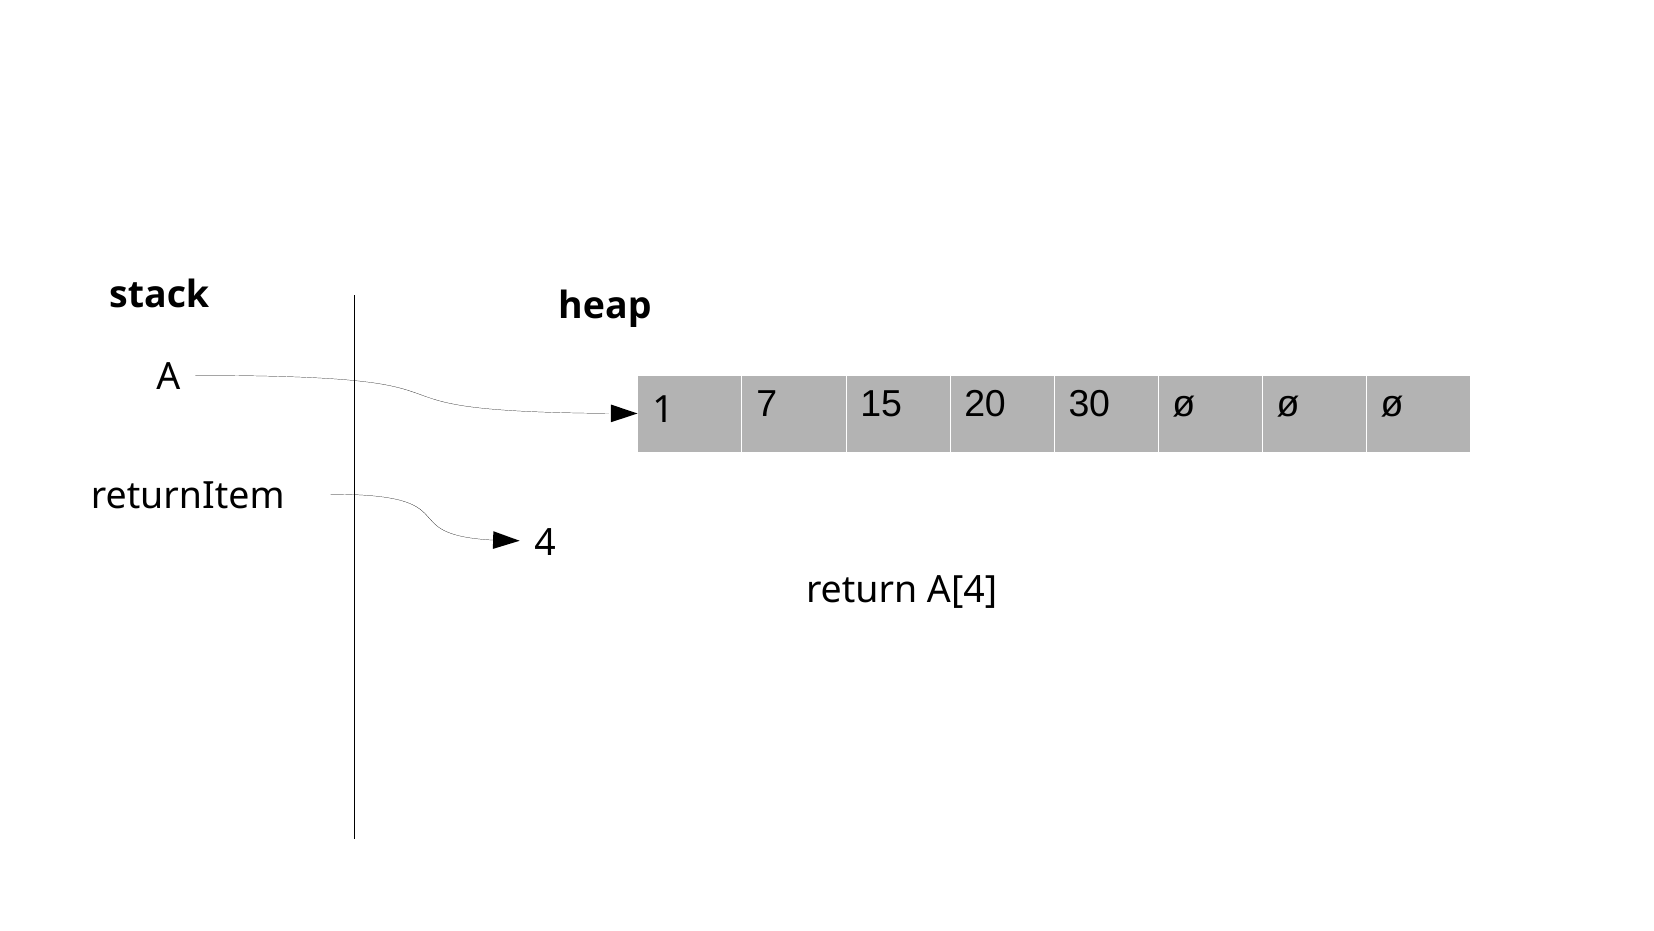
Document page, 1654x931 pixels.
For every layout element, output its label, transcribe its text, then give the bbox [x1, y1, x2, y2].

text_box heap [543, 271, 663, 331]
text_box 4 [519, 507, 572, 567]
table_header 20 [951, 376, 1054, 452]
text_box stack [94, 259, 237, 319]
table_header 7 [742, 376, 846, 452]
text_box returnItem [76, 461, 331, 520]
table_header ø [1159, 376, 1262, 452]
text_box return A[4] [791, 555, 1477, 701]
table_header ø [1367, 376, 1470, 452]
table_header ø [1263, 376, 1366, 452]
table_header 1 [638, 376, 741, 452]
table_header 15 [847, 376, 950, 452]
table_header 30 [1055, 376, 1158, 452]
text_box A [141, 342, 194, 401]
